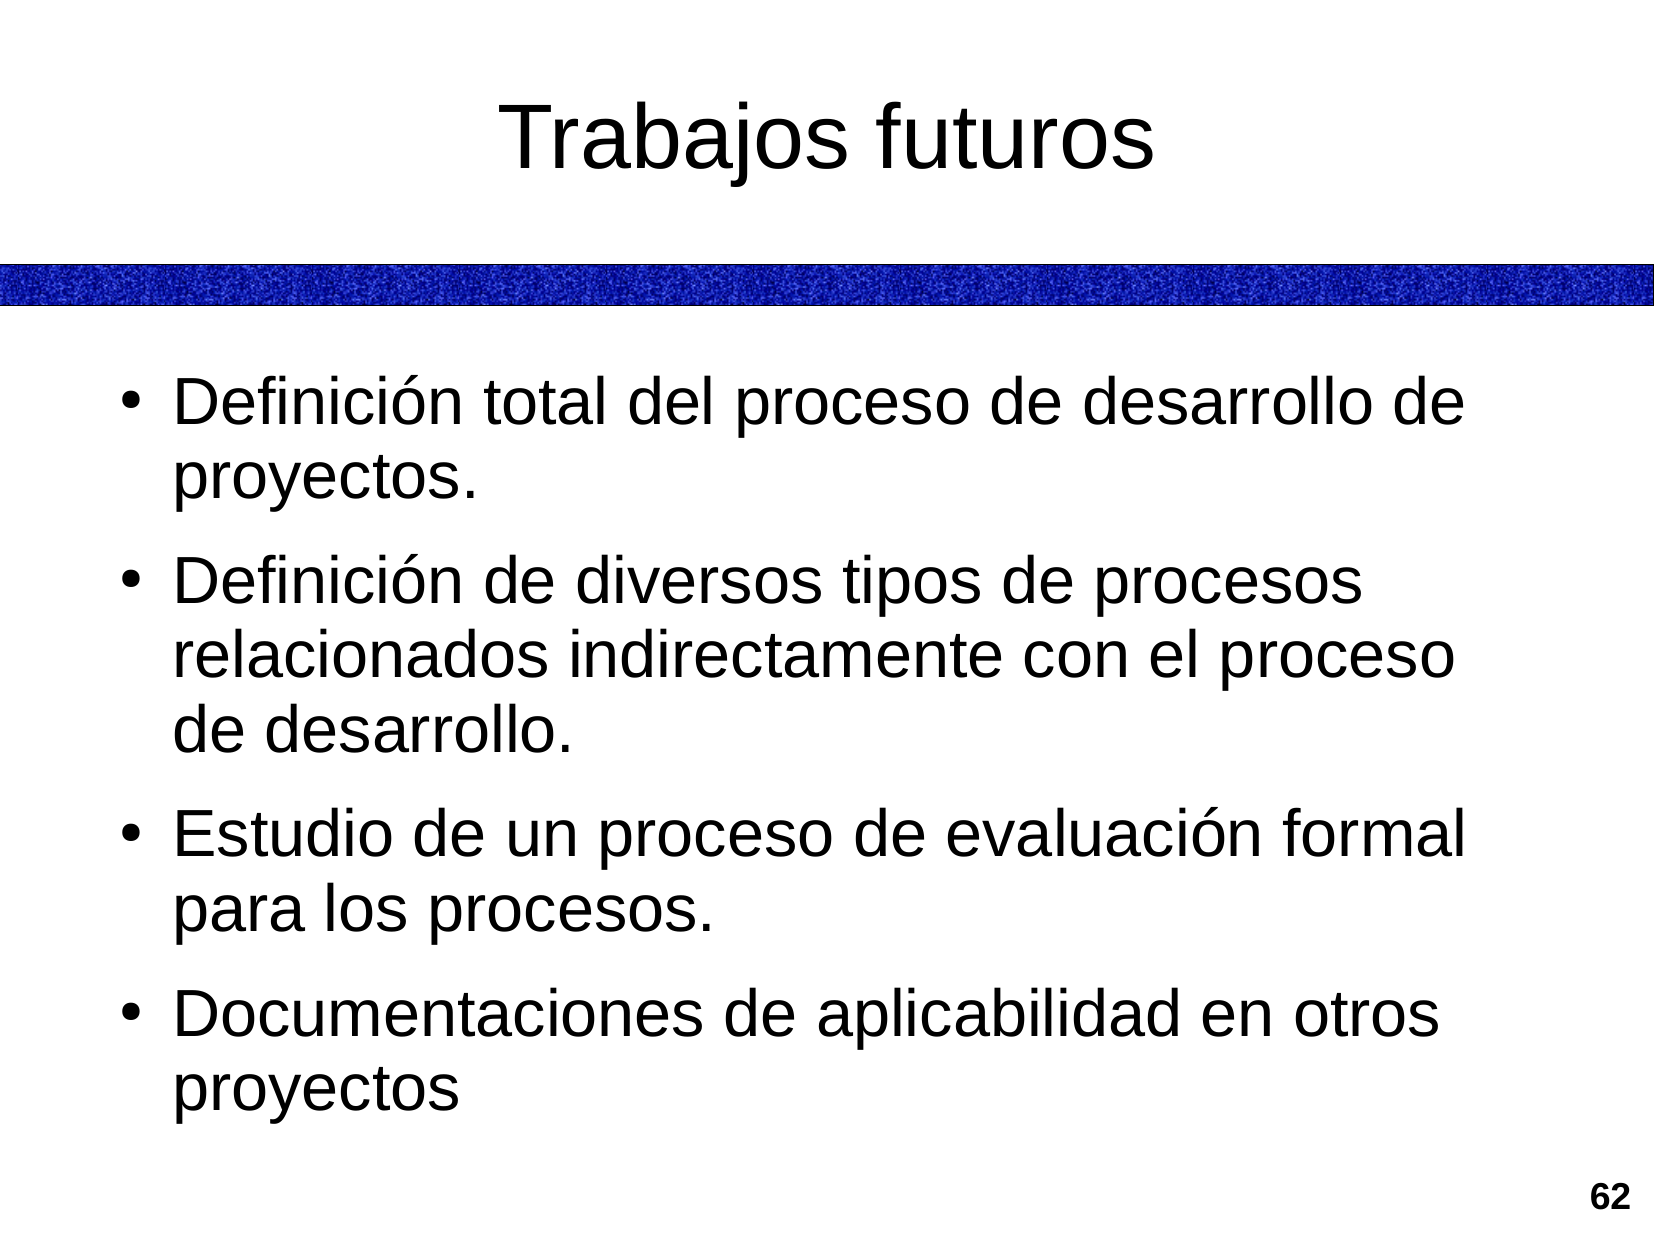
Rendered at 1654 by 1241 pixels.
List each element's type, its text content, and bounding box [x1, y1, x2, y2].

text_box <número> [1575, 1168, 1654, 1240]
list Definición total del proceso de desarrollo de proyectos. Definición de diversos tipos de procesos relacionados indirectamente con el proceso de desarrollo. Estudio de un proceso de evaluación formal para los procesos. Documentaciones de aplicabilidad en otros proyectos [101, 363, 1549, 1168]
picture [0, 265, 1653, 305]
title Trabajos futuros [58, 14, 1595, 260]
